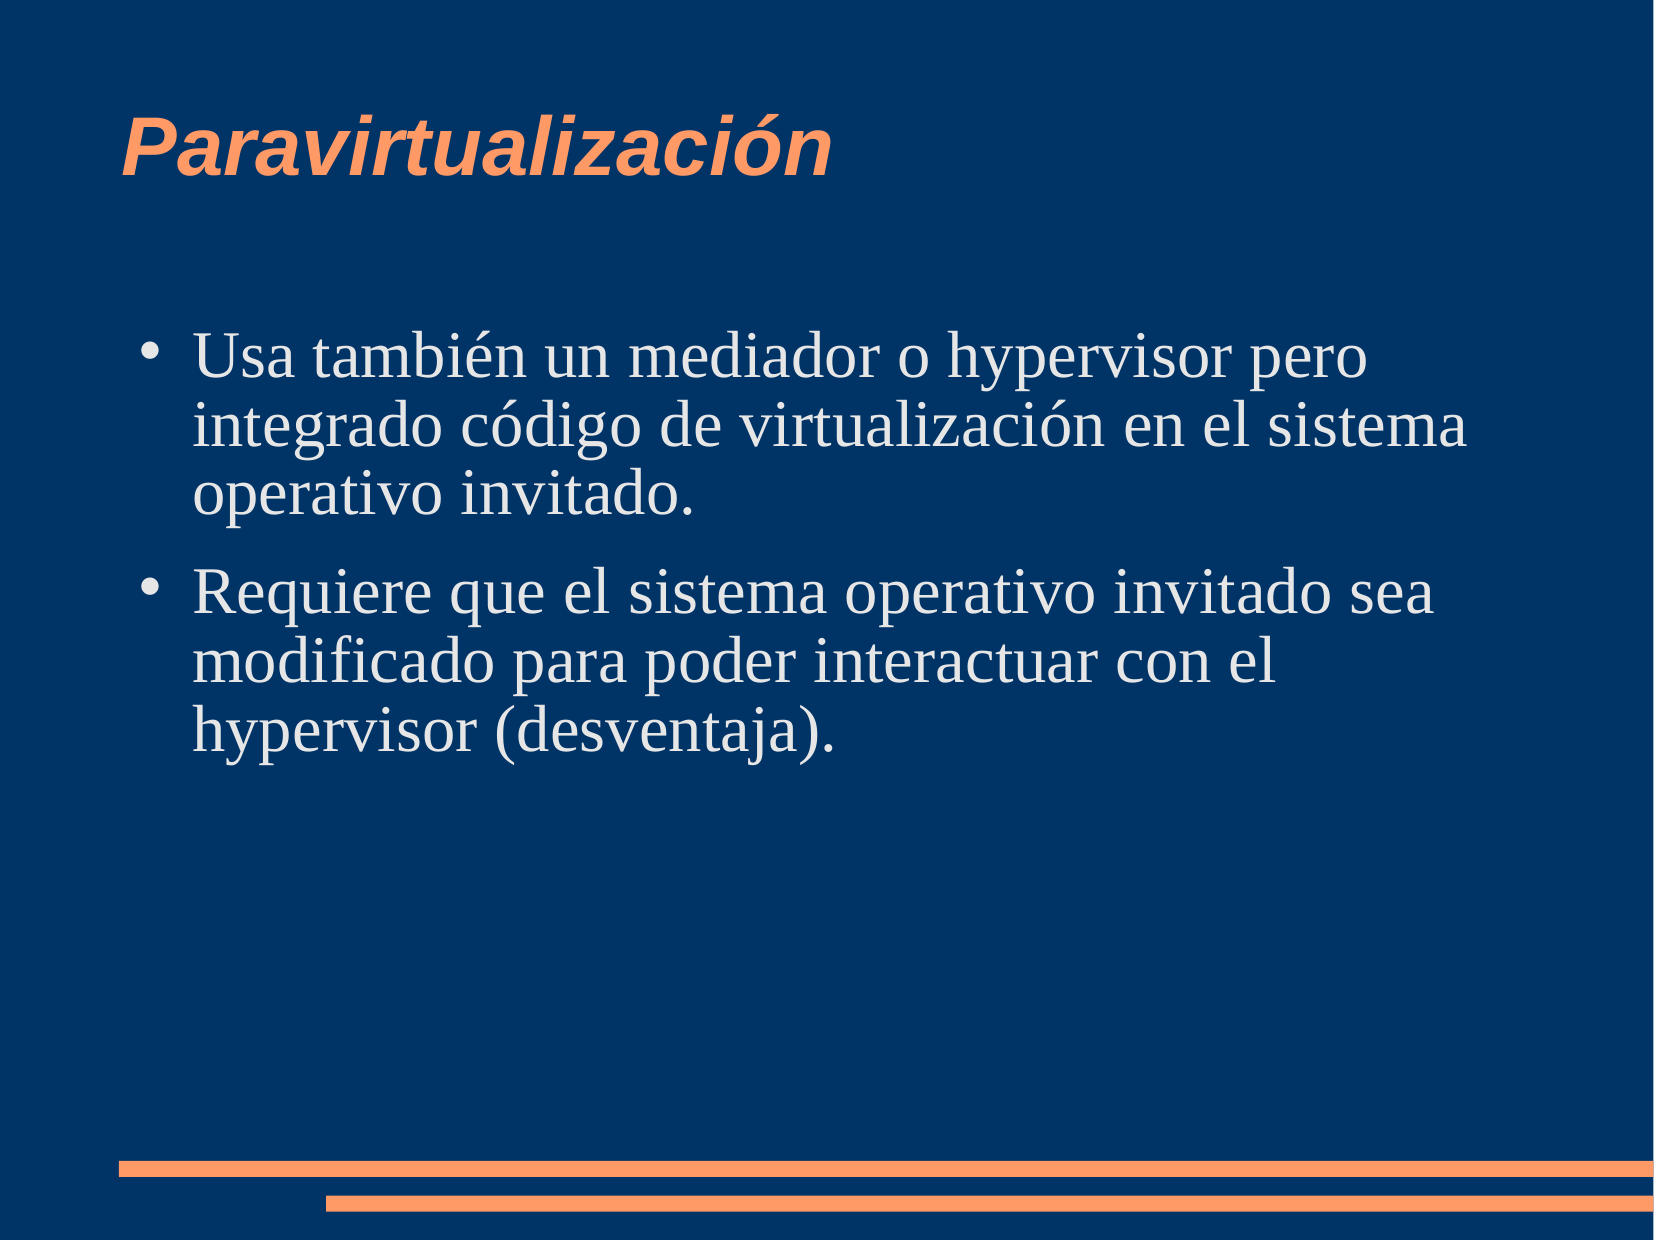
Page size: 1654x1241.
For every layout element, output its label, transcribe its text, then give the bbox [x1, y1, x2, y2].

title Paravirtualización [121, 53, 1534, 246]
list Usa también un mediador o hypervisor pero integrado código de virtualización en el sistema operativo invitado. Requiere que el sistema operativo invitado sea modificado para poder interactuar con el hypervisor (desventaja). [121, 322, 1561, 1118]
